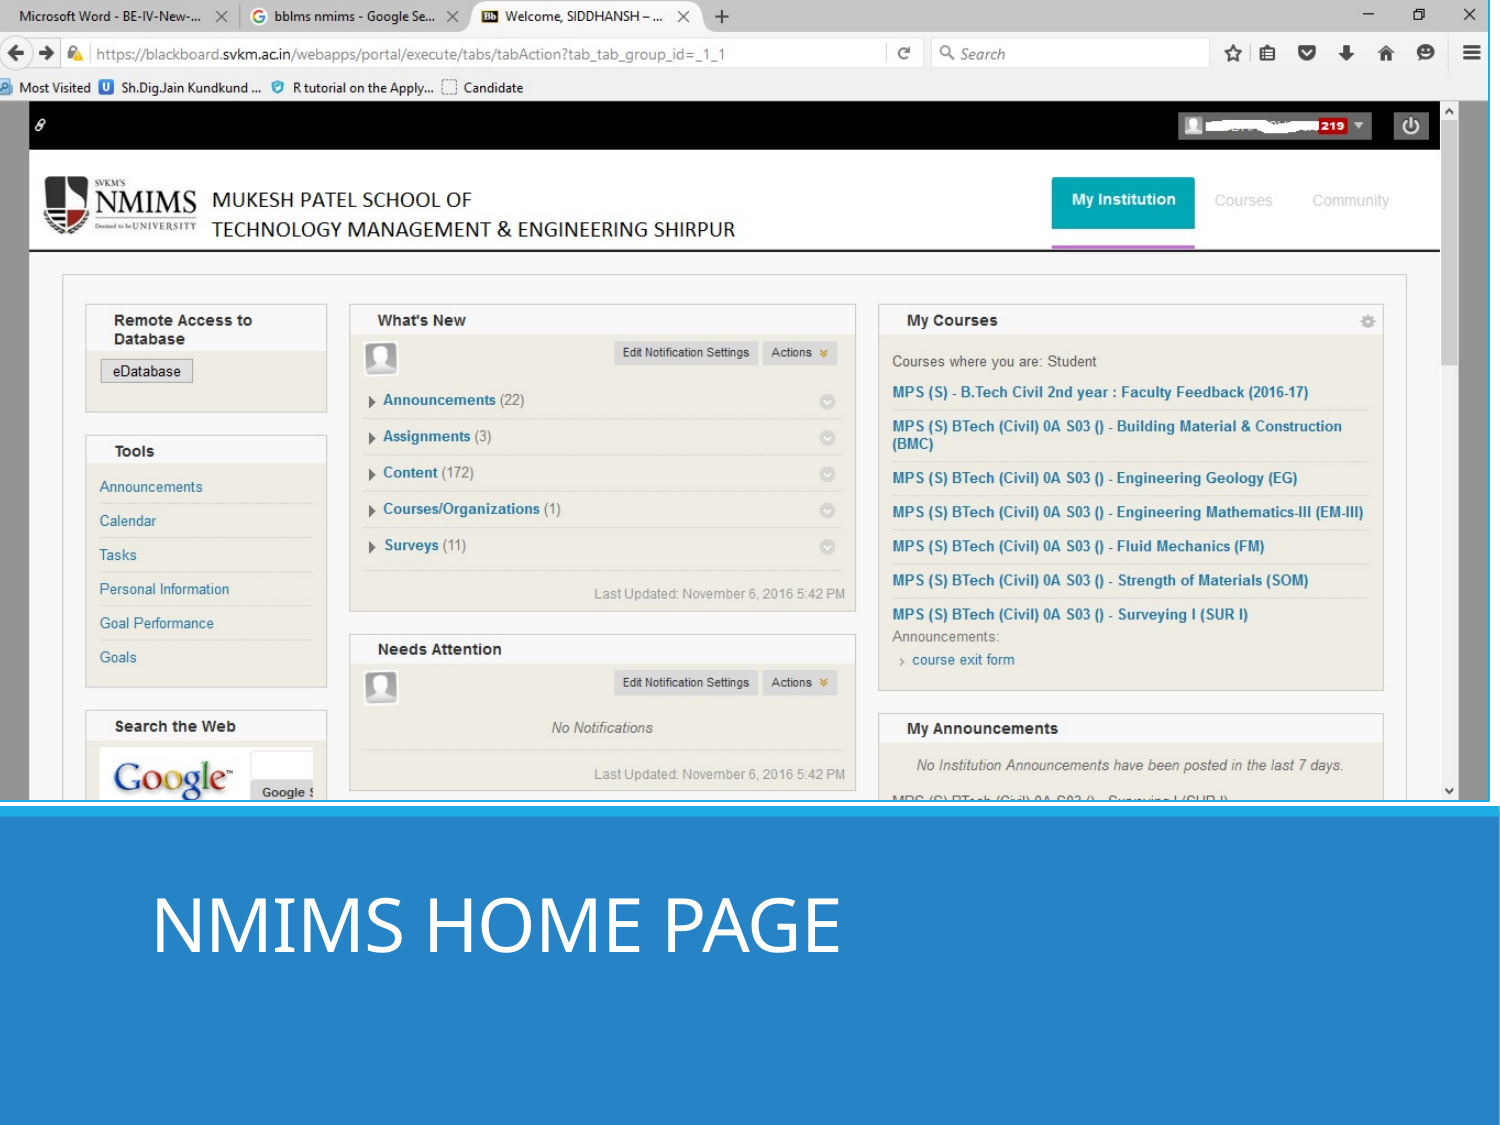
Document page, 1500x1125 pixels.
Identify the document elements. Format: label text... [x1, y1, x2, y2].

title NMIMS HOME PAGE [135, 832, 1380, 968]
picture [0, 0, 1489, 800]
